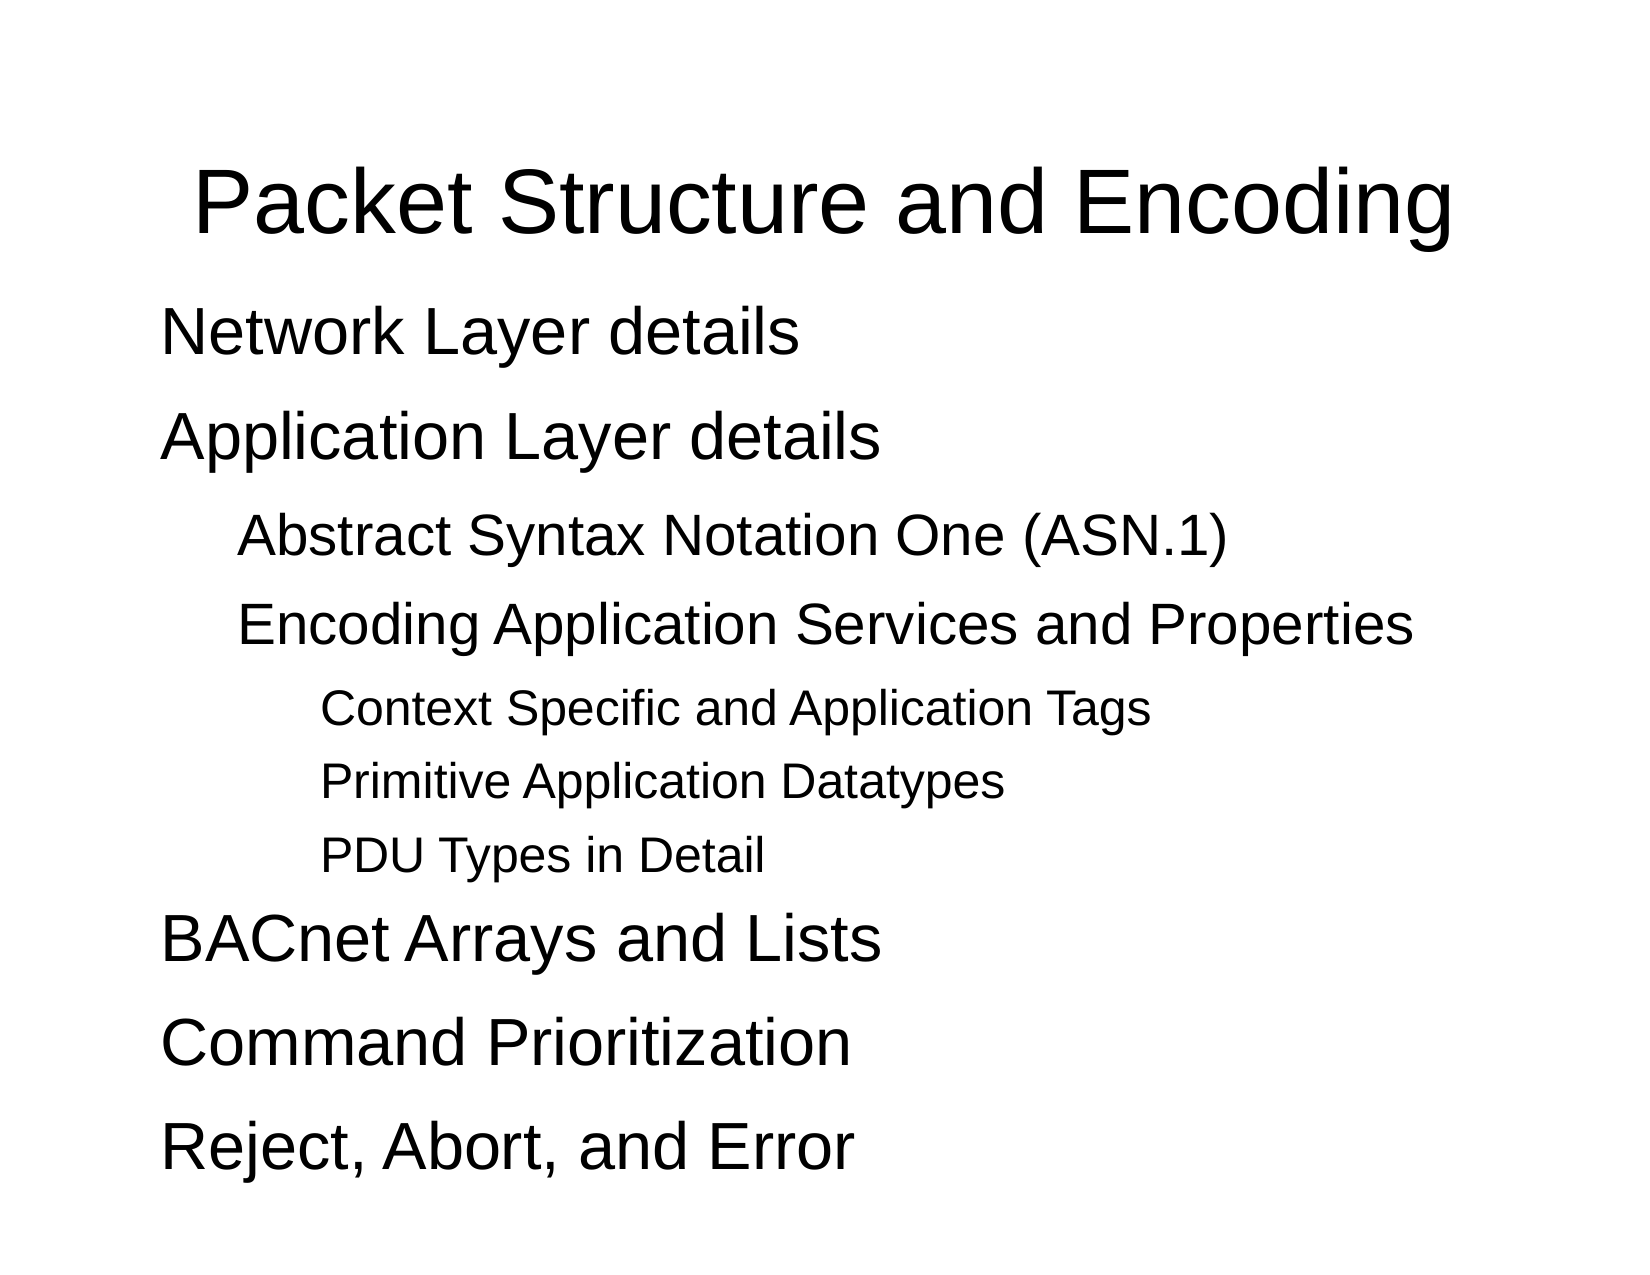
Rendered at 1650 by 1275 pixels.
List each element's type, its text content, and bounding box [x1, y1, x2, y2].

list Network Layer details Application Layer details Abstract Syntax Notation One (ASN.1) Encoding Application Services and Properties Context Specific and Application Tags Primitive Application Datatypes PDU Types in Detail BACnet Arrays and Lists Command Prioritization Reject, Abort, and Error [142, 294, 1522, 1185]
title Packet Structure and Encoding [135, 112, 1515, 291]
